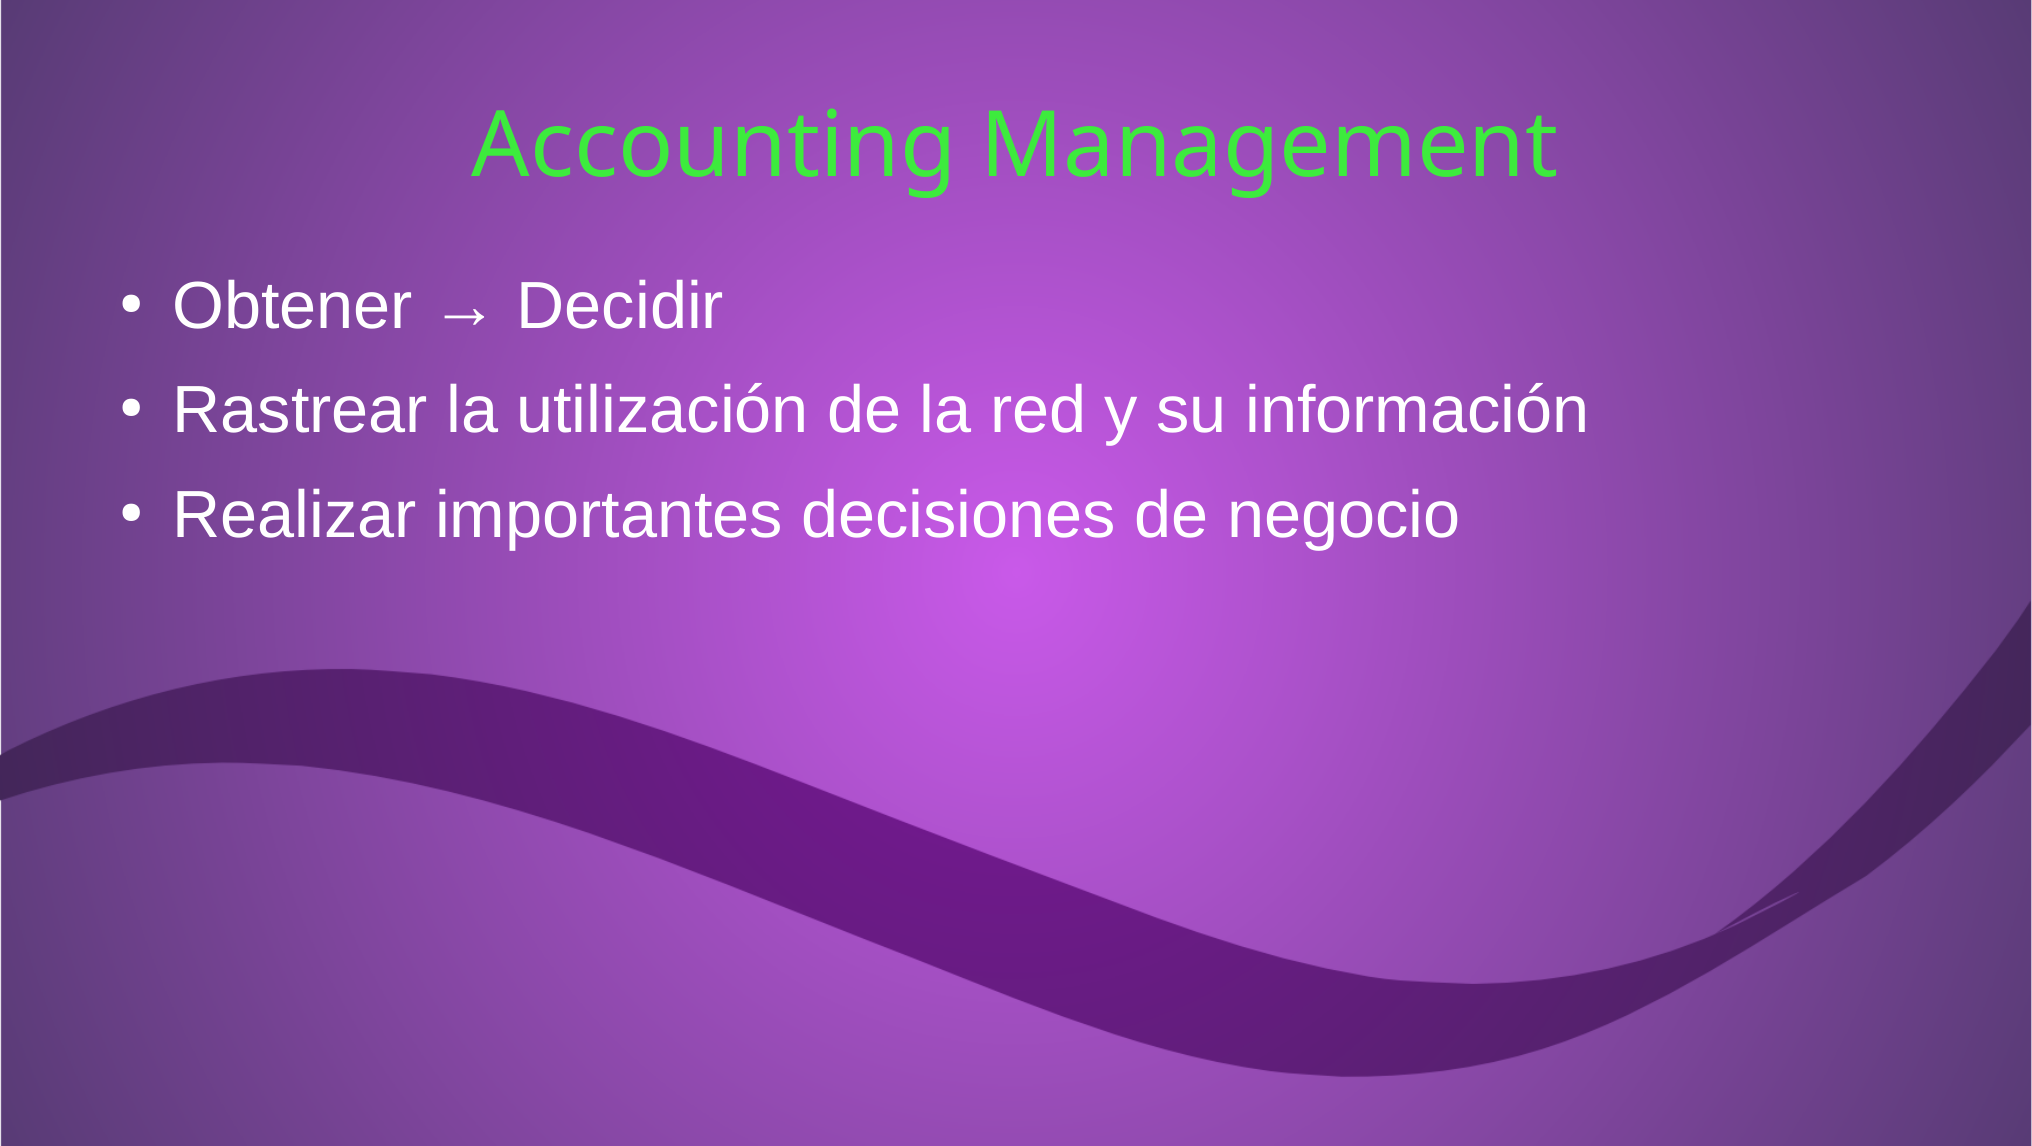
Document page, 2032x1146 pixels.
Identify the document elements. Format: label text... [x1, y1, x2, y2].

list Obtener → Decidir Rastrear la utilización de la red y su información Realizar importantes decisiones de negocio [101, 268, 1930, 1025]
title Accounting Management [101, 45, 1930, 237]
picture [0, 0, 2032, 1146]
